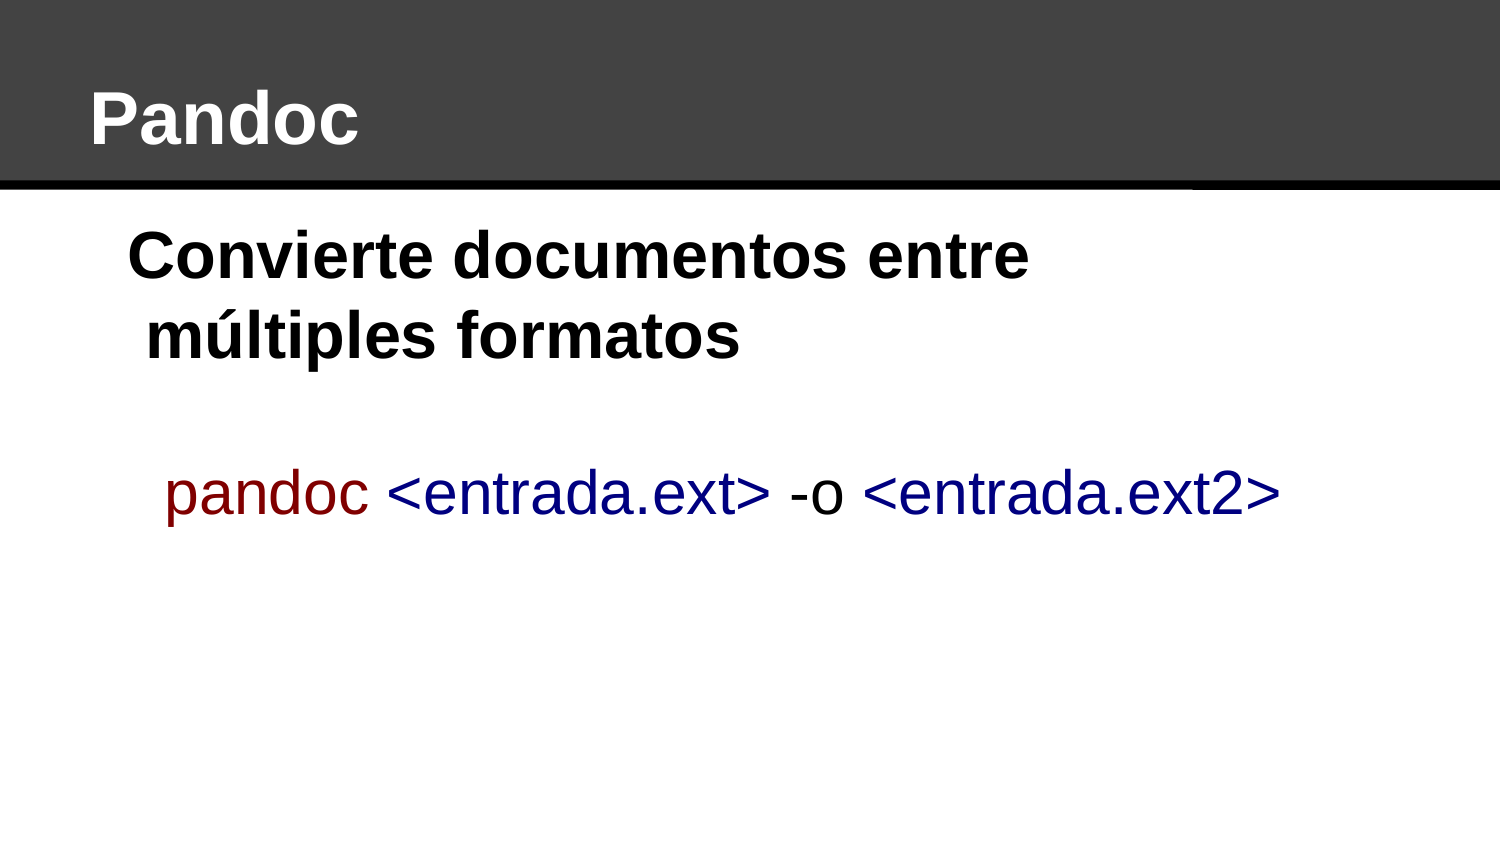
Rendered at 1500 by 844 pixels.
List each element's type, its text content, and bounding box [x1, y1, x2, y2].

text_box Pandoc [74, 33, 1425, 175]
text_box Convierte documentos entre múltiples formatos pandoc <entrada.ext> -o <entrada.ext2> [74, 196, 1425, 808]
